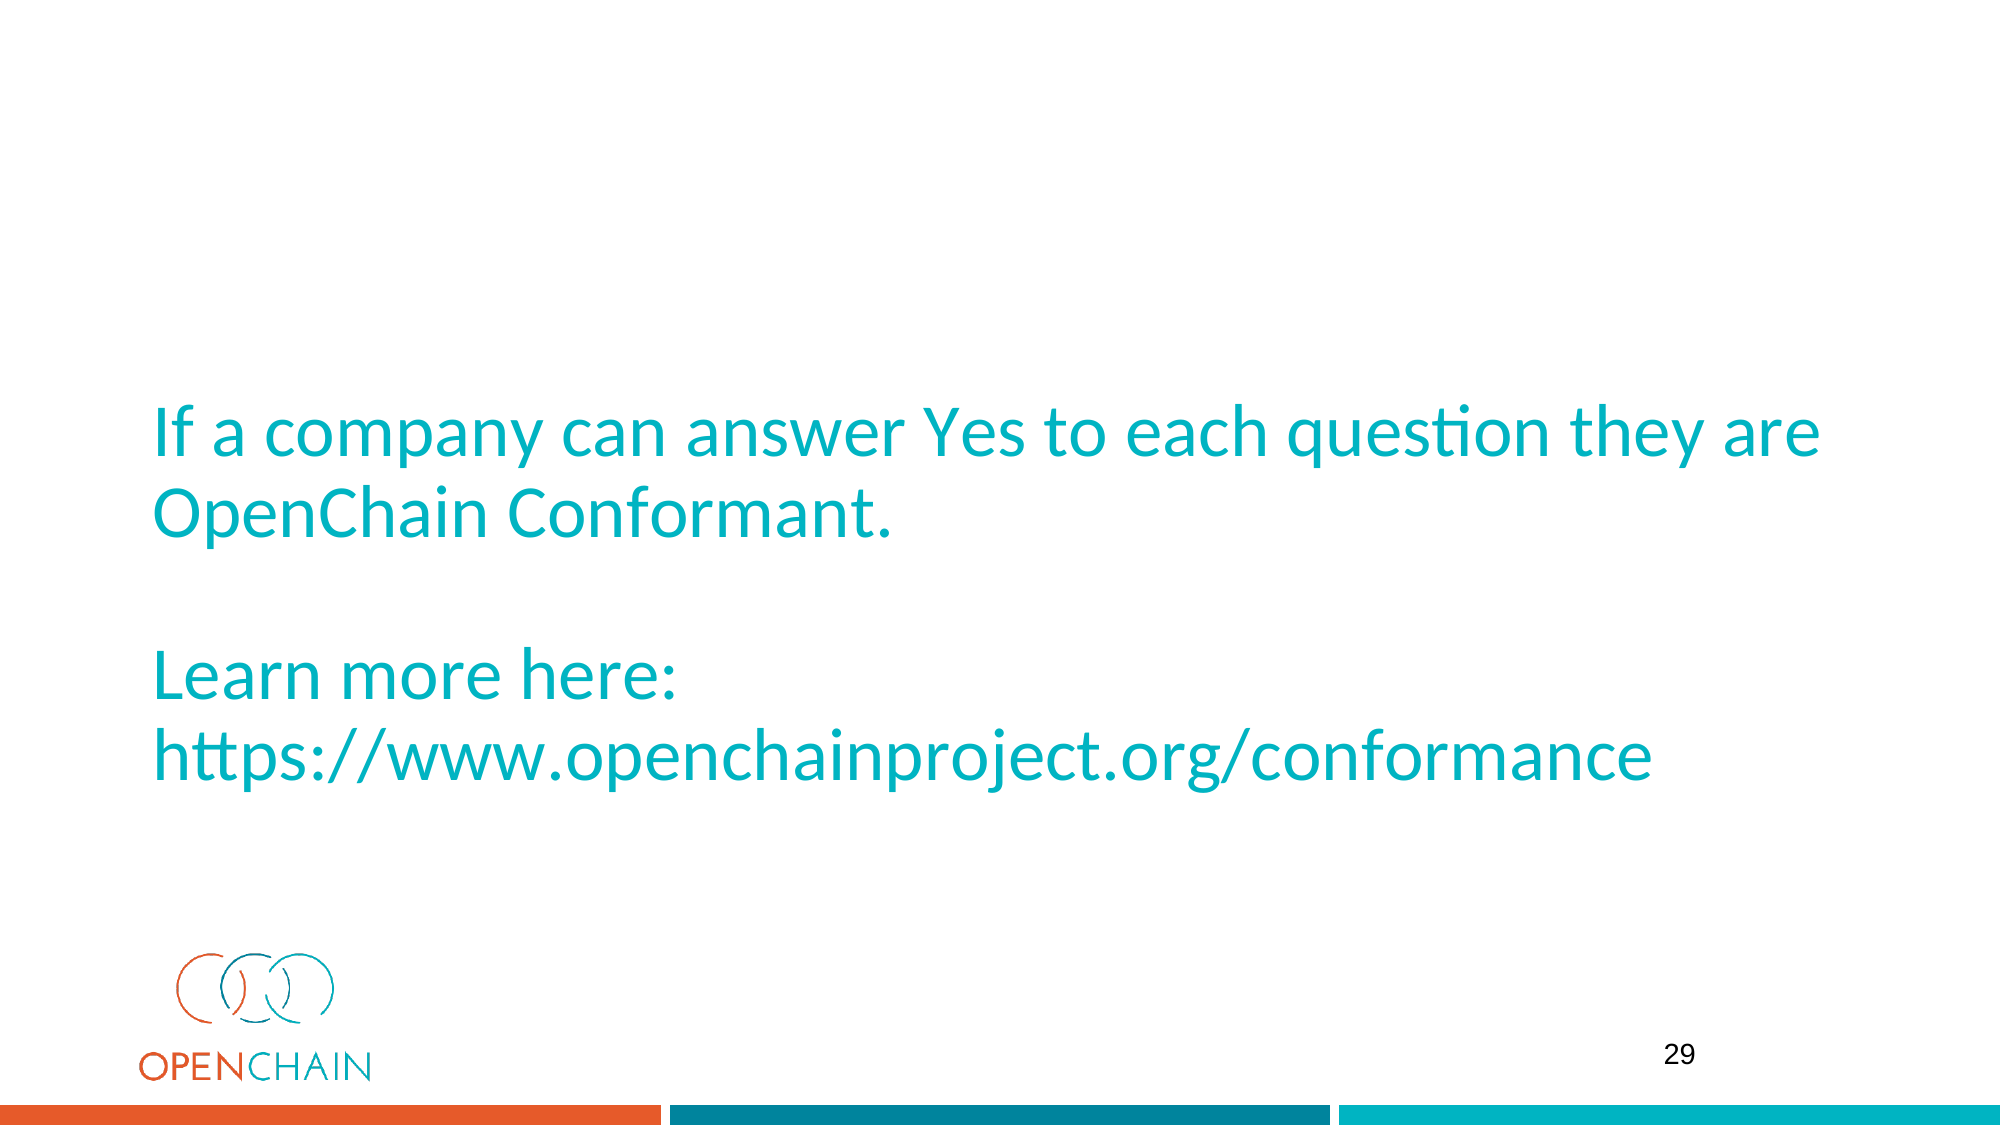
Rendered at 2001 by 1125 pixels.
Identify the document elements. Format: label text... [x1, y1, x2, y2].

title If a company can answer Yes to each question they are OpenChain Conformant. Learn more here: https://www.openchainproject.org/conformance [137, 376, 1863, 594]
text_box 29 [1648, 1022, 1863, 1083]
